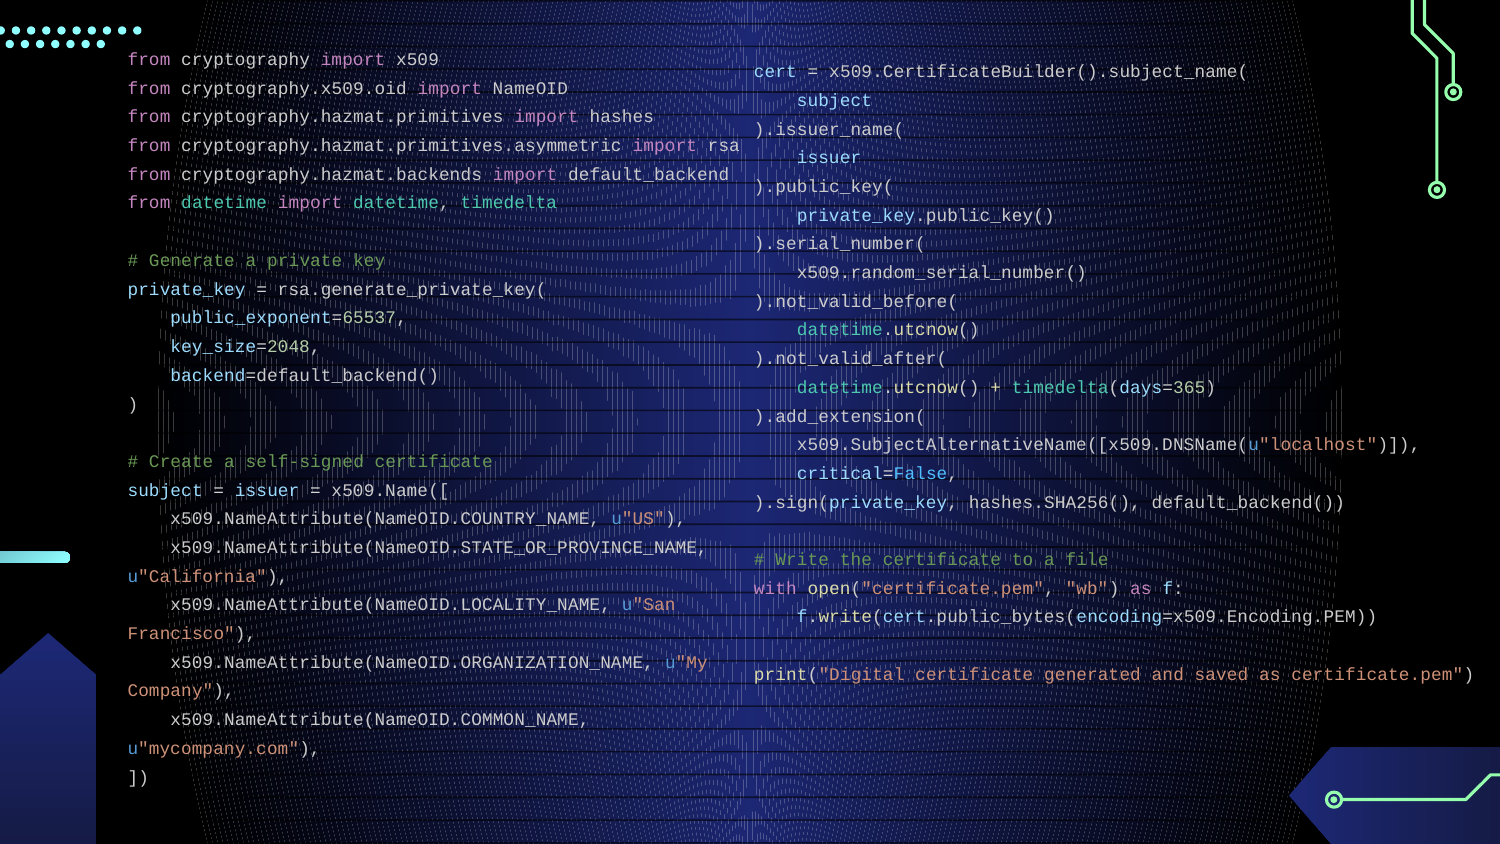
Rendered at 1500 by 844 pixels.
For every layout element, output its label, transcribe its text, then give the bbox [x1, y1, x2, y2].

text_box cert = x509.CertificateBuilder().subject_name( subject ).issuer_name( issuer ).public_key( private_key.public_key() ).serial_number( x509.random_serial_number() ).not_valid_before( datetime.utcnow() ).not_valid_after( datetime.utcnow() + timedelta(days=365) ).add_extension( x509.SubjectAlternativeName([x509.DNSName(u"localhost")]), critical=False, ).sign(private_key, hashes.SHA256(), default_backend()) # Write the certificate to a file with open("certificate.pem", "wb") as f: f.write(cert.public_bytes(encoding=x509.Encoding.PEM)) print("Digital certificate generated and saved as certificate.pem") [738, 37, 1500, 699]
text_box from cryptography import x509 from cryptography.x509.oid import NameOID from cryptography.hazmat.primitives import hashes from cryptography.hazmat.primitives.asymmetric import rsa from cryptography.hazmat.backends import default_backend from datetime import datetime, timedelta # Generate a private key private_key = rsa.generate_private_key( public_exponent=65537, key_size=2048, backend=default_backend() ) # Create a self-signed certificate subject = issuer = x509.Name([ x509.NameAttribute(NameOID.COUNTRY_NAME, u"US"), x509.NameAttribute(NameOID.STATE_OR_PROVINCE_NAME, u"California"), x509.NameAttribute(NameOID.LOCALITY_NAME, u"San Francisco"), x509.NameAttribute(NameOID.ORGANIZATION_NAME, u"My Company"), x509.NameAttribute(NameOID.COMMON_NAME, u"mycompany.com"), ]) [112, 25, 789, 844]
